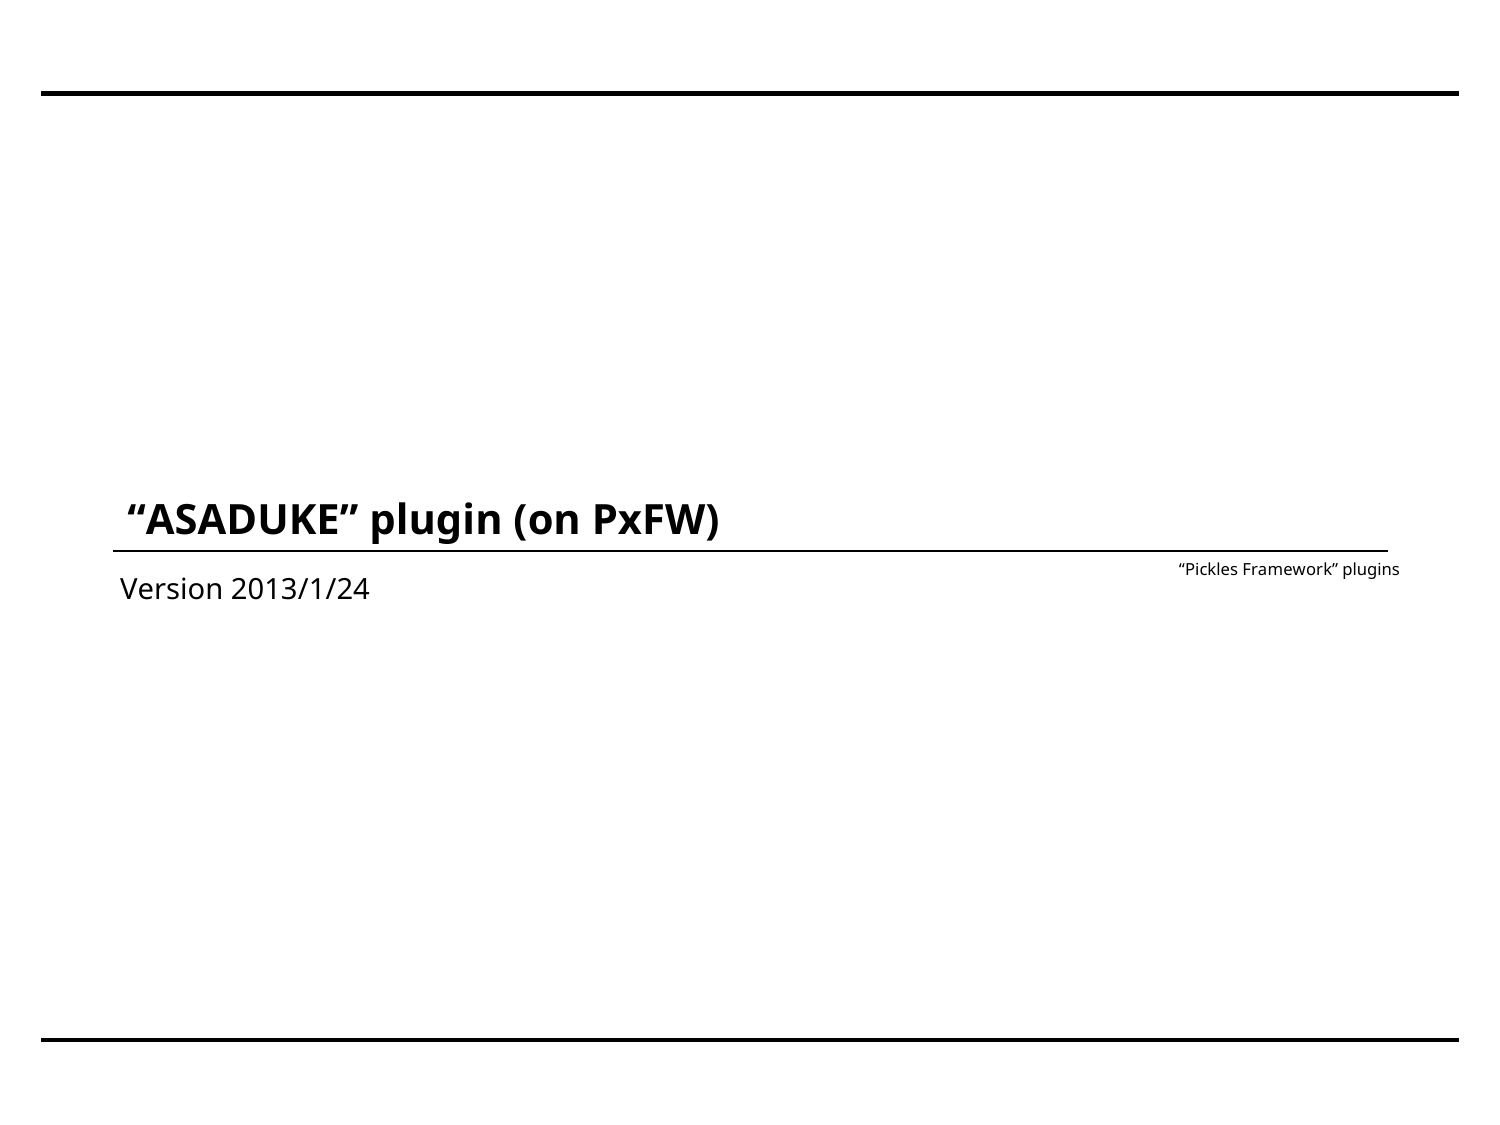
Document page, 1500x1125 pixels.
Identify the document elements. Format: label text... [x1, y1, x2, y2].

text_box “Pickles Framework” plugins [1164, 551, 1395, 587]
text_box Version 2013/1/24 [105, 562, 386, 613]
title “ASADUKE” plugin (on PxFW) [112, 479, 1388, 558]
